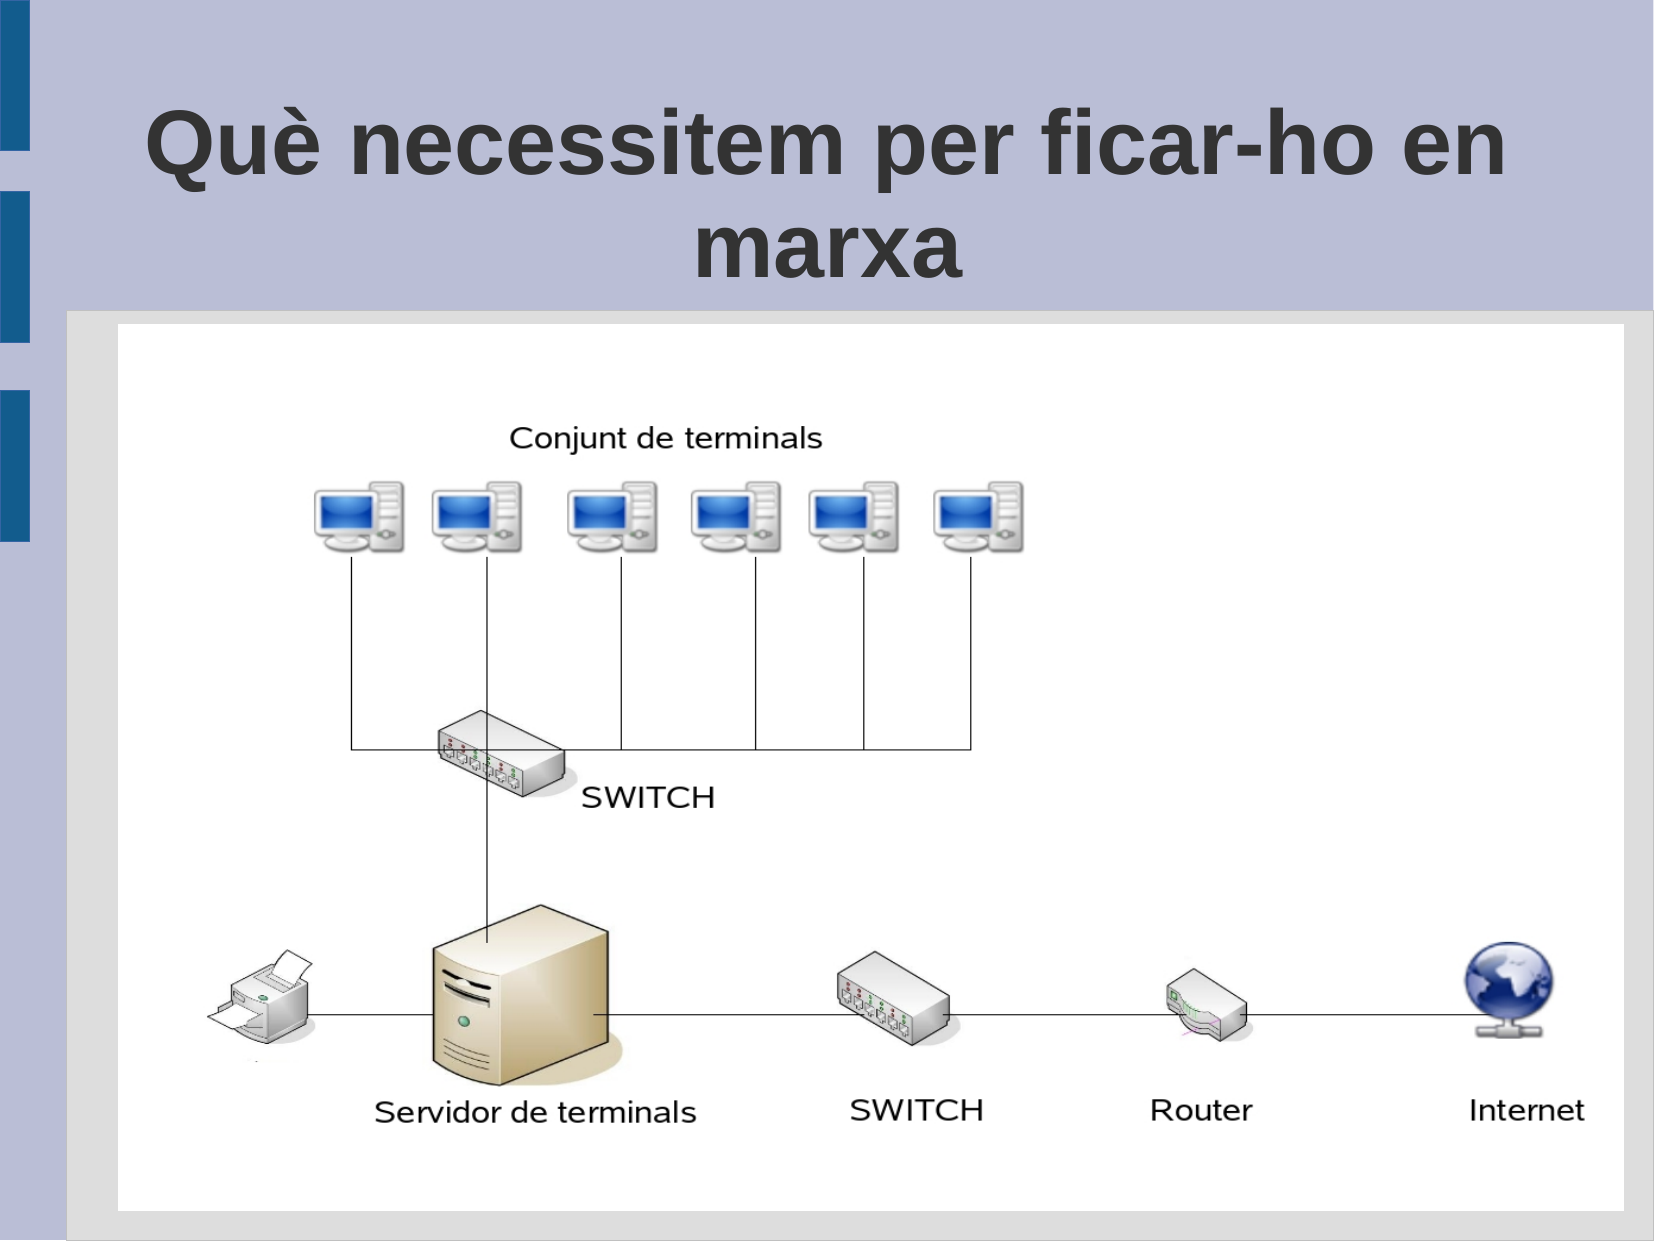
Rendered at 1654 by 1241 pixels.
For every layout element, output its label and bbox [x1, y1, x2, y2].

picture [118, 324, 1624, 1211]
